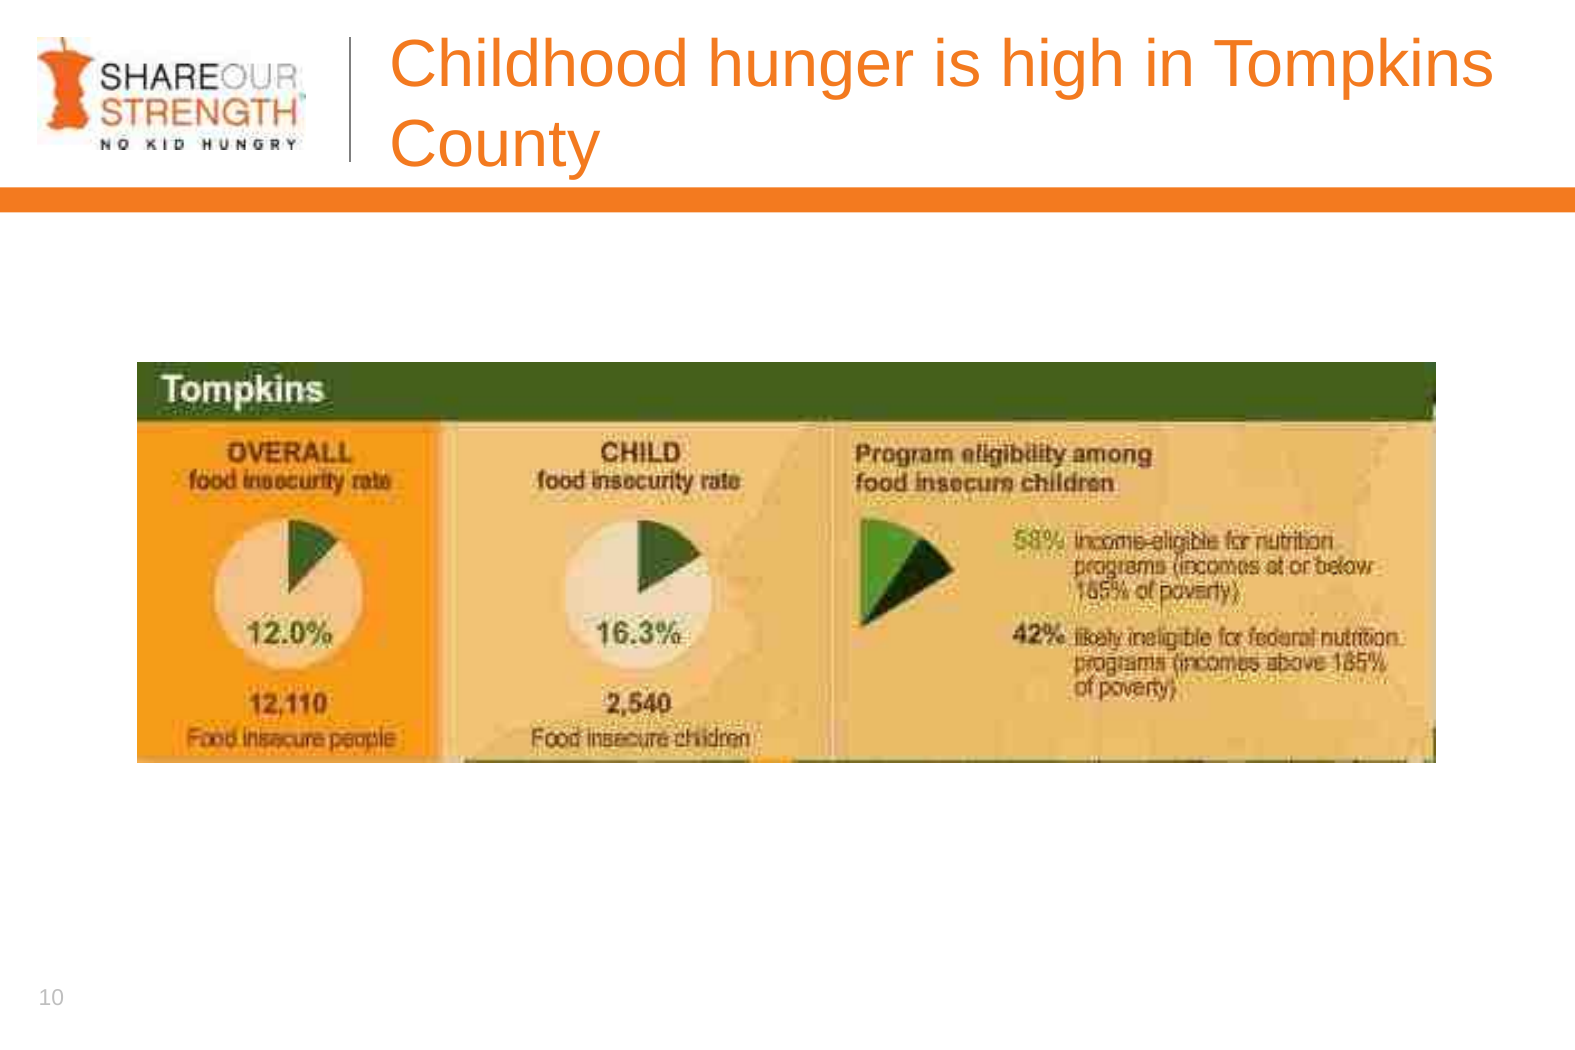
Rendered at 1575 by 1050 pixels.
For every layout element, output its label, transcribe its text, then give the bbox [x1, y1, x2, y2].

picture [37, 37, 306, 150]
picture [137, 362, 1436, 763]
title Childhood hunger is high in Tompkins County [375, 12, 1513, 200]
